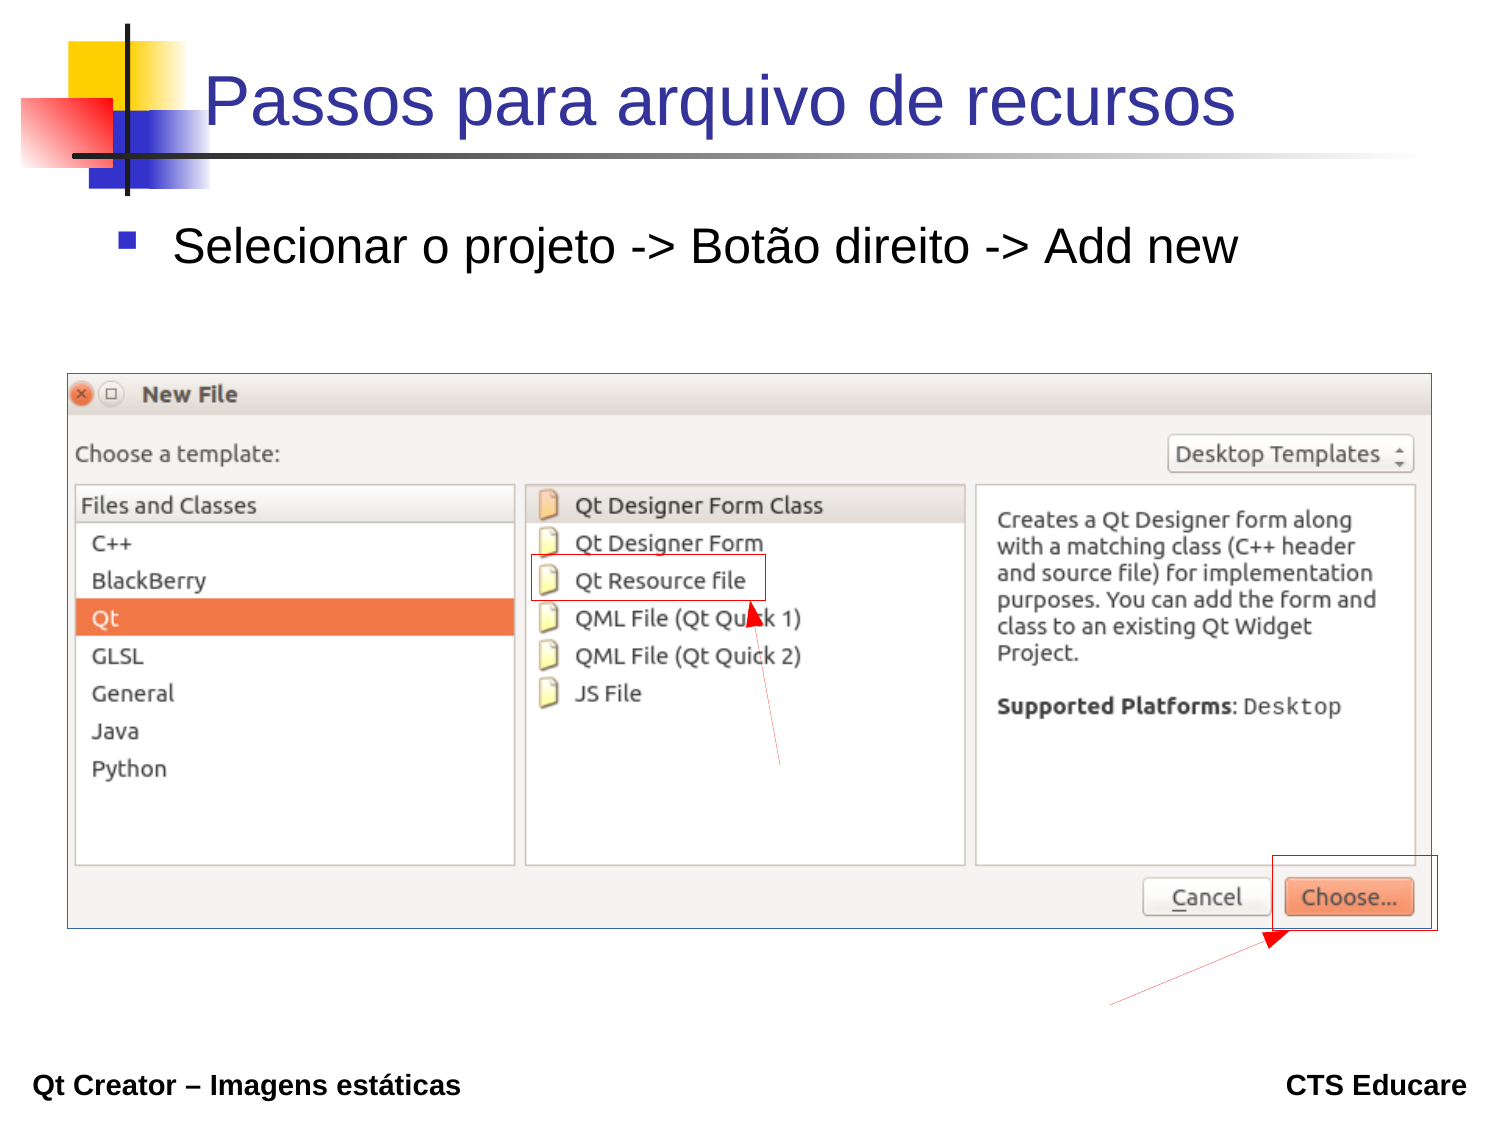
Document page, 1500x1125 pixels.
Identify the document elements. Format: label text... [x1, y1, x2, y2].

list Selecionar o projeto -> Botão direito -> Add new [100, 206, 1447, 361]
title Passos para arquivo de recursos [188, 46, 1468, 149]
picture [67, 373, 1432, 929]
picture [1273, 856, 1432, 929]
